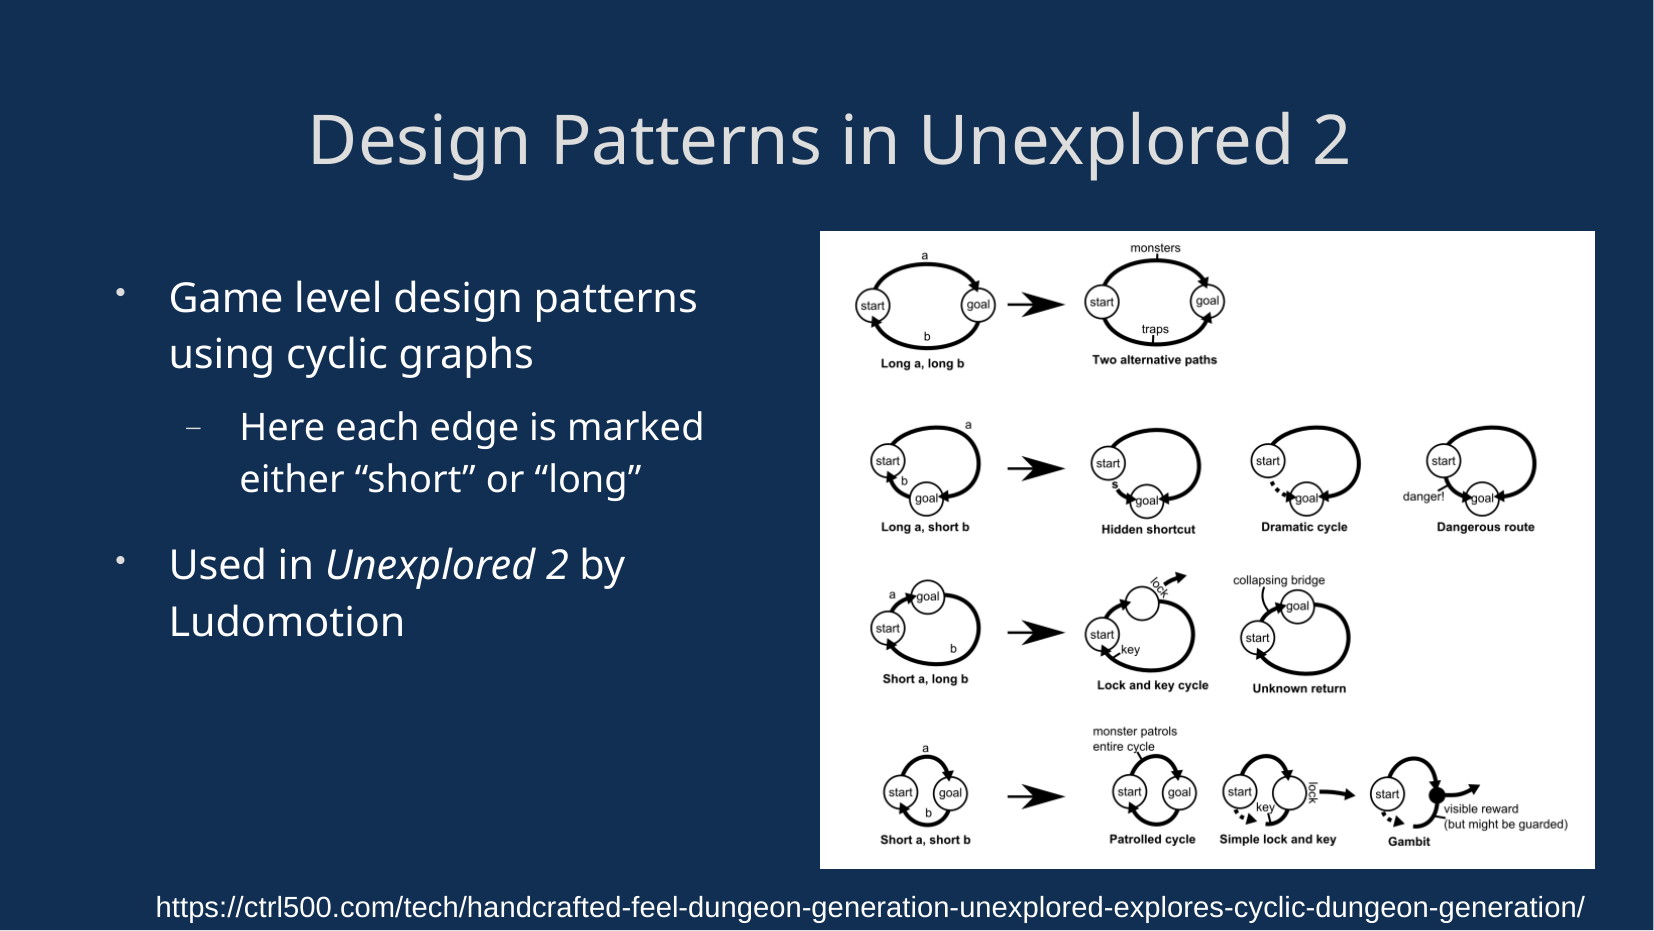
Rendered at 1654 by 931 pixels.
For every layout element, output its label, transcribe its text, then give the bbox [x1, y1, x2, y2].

picture [820, 231, 1595, 869]
text_box https://ctrl500.com/tech/handcrafted-feel-dungeon-generation-unexplored-explores-cyclic-dungeon-generation/ [140, 883, 1603, 931]
title Design Patterns in Unexplored 2 [97, 56, 1563, 220]
list Game level design patterns using cyclic graphs Here each edge is marked either “short” or “long” Used in Unexplored 2 by Ludomotion [97, 268, 813, 806]
